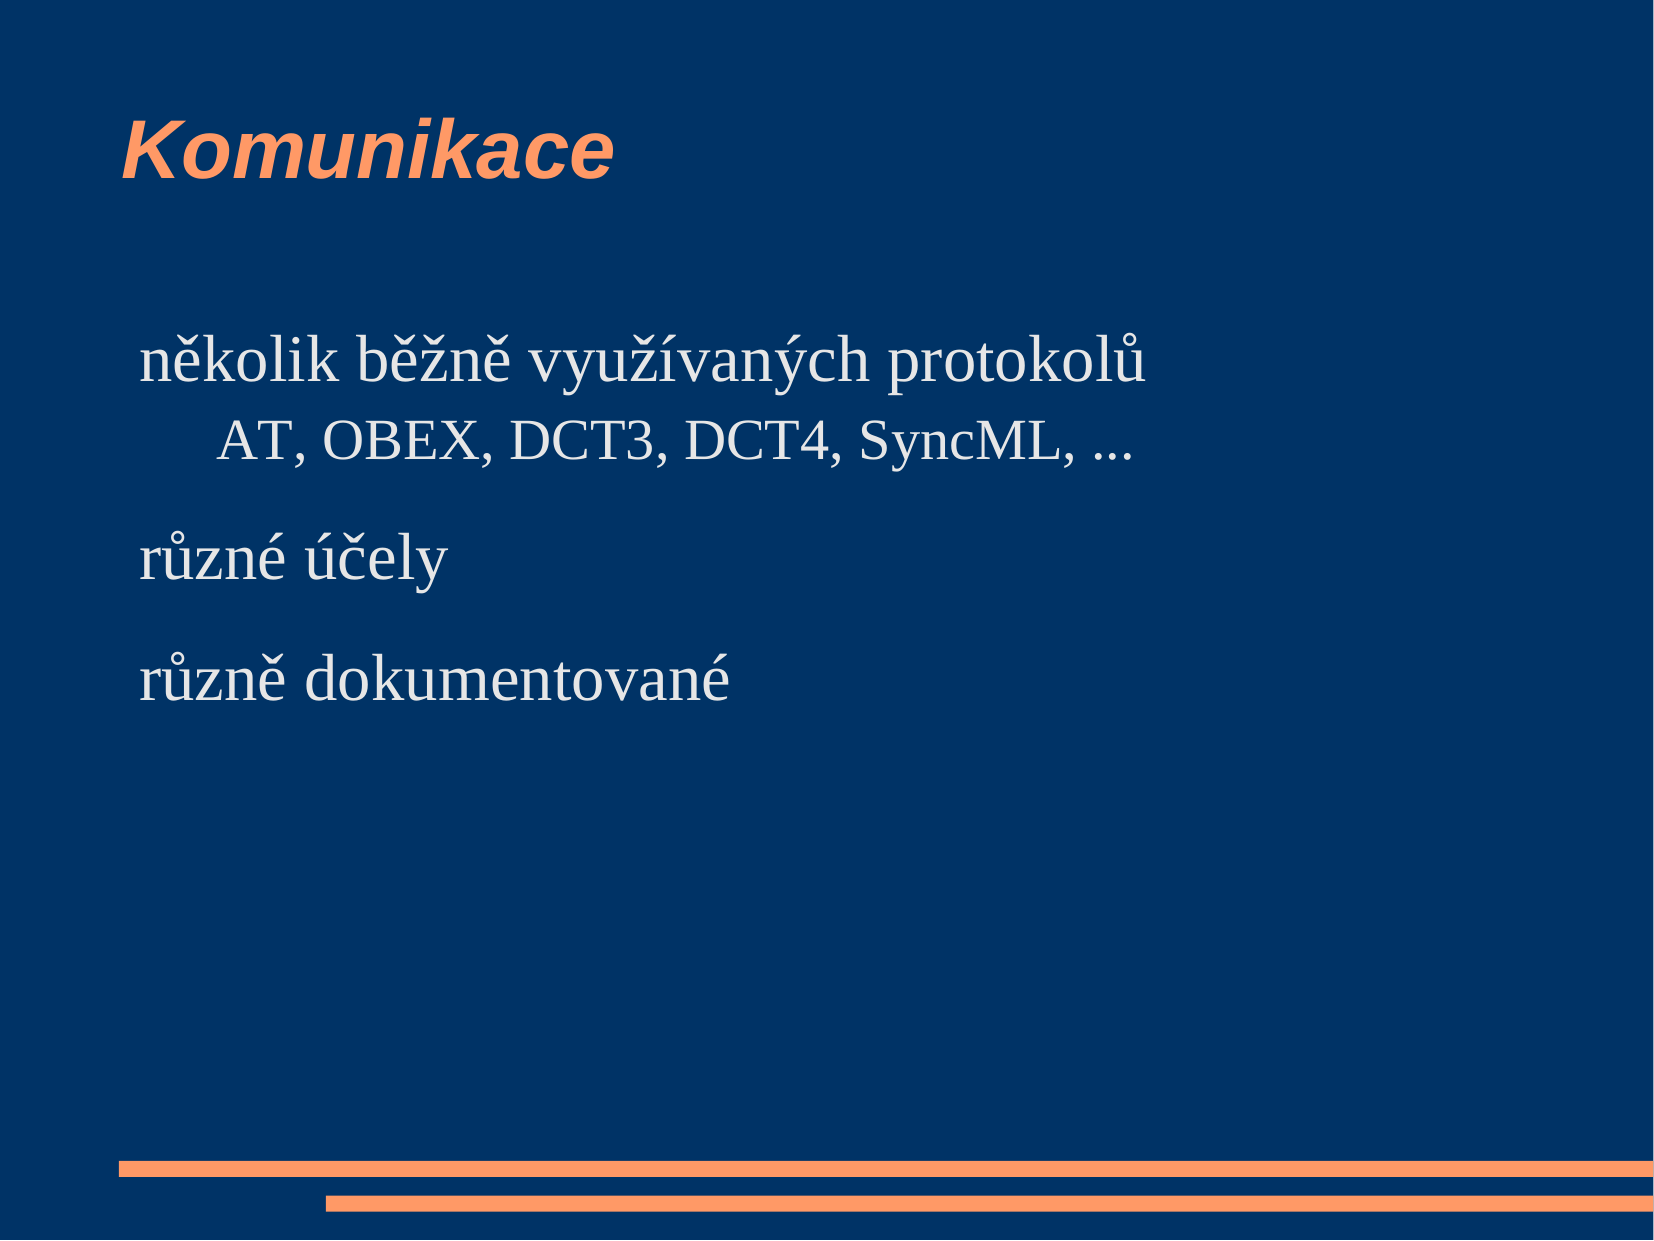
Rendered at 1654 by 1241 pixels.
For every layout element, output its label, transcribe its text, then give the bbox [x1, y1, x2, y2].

title Komunikace [121, 46, 1534, 254]
list několik běžně využívaných protokolů AT, OBEX, DCT3, DCT4, SyncML, ... různé účely různě dokumentované [121, 322, 1561, 1133]
